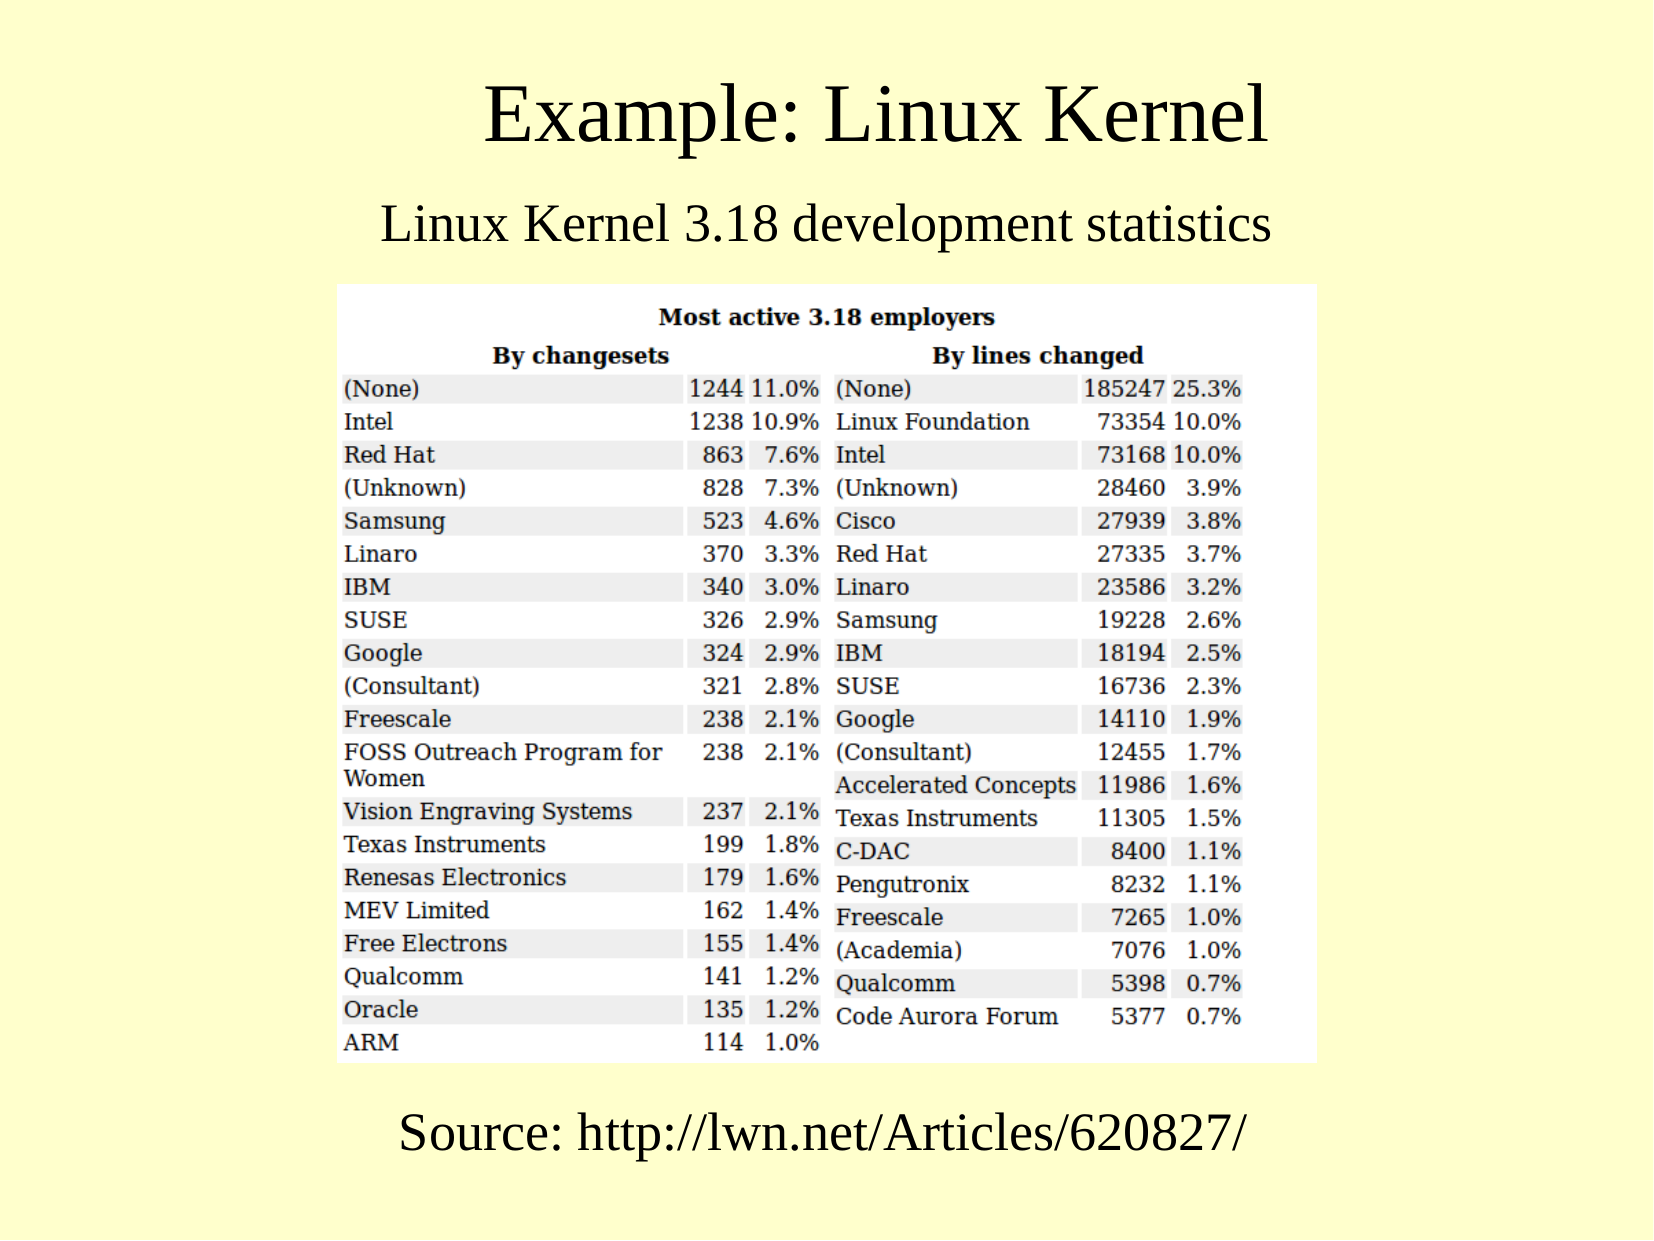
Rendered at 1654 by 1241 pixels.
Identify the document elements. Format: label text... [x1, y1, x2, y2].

text_box Source: http://lwn.net/Articles/620827/ [384, 1095, 1270, 1171]
text_box Example: Linux Kernel [315, 60, 1441, 168]
picture [337, 328, 1317, 1063]
title Linux Kernel 3.18 development statistics [82, 120, 1571, 328]
